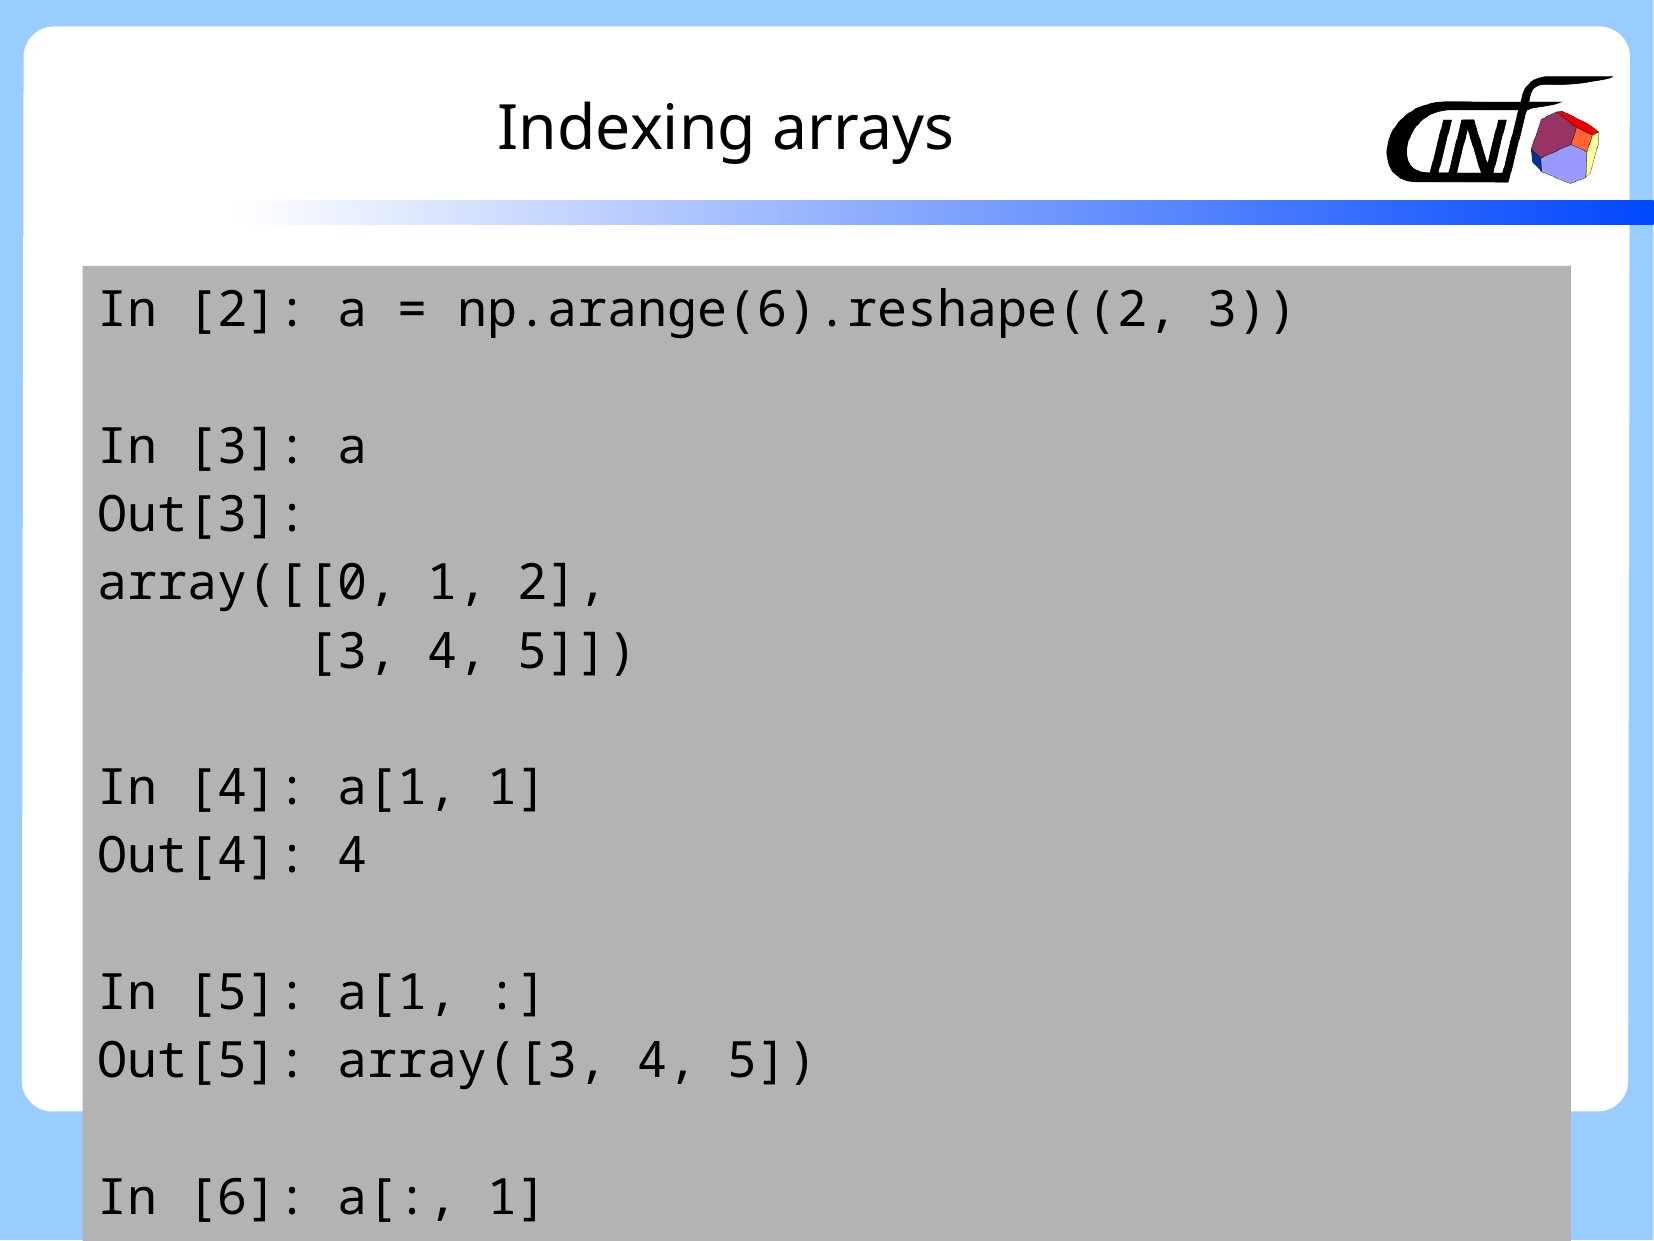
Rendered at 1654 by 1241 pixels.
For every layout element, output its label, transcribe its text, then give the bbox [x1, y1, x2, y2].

text_box In [2]: a = np.arange(6).reshape((2, 3)) In [3]: a Out[3]: array([[0, 1, 2], [3, 4, 5]]) In [4]: a[1, 1] Out[4]: 4 In [5]: a[1, :] Out[5]: array([3, 4, 5]) In [6]: a[:, 1] Out[6]: array([1, 4]) In [7]: a[:, -1] Out[7]: array([2, 5]) [82, 265, 1571, 1181]
title Indexing arrays [82, 49, 1371, 201]
picture [1386, 76, 1613, 184]
